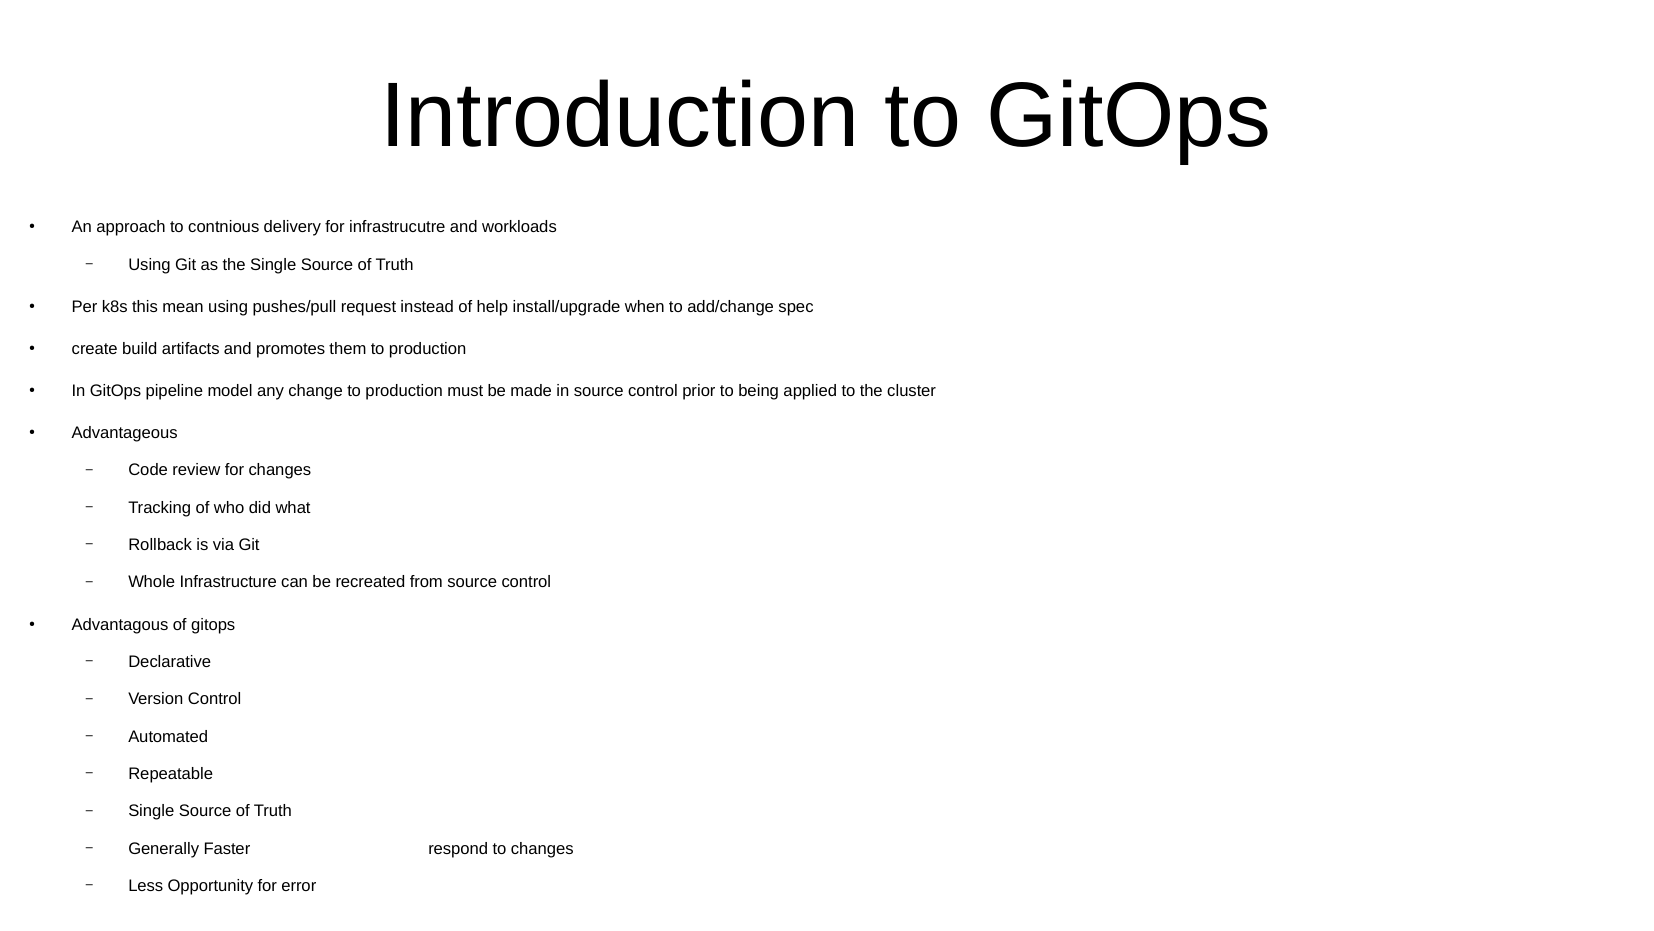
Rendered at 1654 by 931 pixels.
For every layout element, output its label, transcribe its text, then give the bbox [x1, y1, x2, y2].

list An approach to contnious delivery for infrastrucutre and workloads Using Git as the Single Source of Truth Per k8s this mean using pushes/pull request instead of help install/upgrade when to add/change spec create build artifacts and promotes them to production In GitOps pipeline model any change to production must be made in source control prior to being applied to the cluster Advantageous Code review for changes Tracking of who did what Rollback is via Git Whole Infrastructure can be recreated from source control Advantagous of gitops Declarative Version Control Automated Repeatable Single Source of Truth Generally Faster respond to changes Less Opportunity for error [15, 217, 1571, 901]
title Introduction to GitOps [82, 37, 1571, 193]
